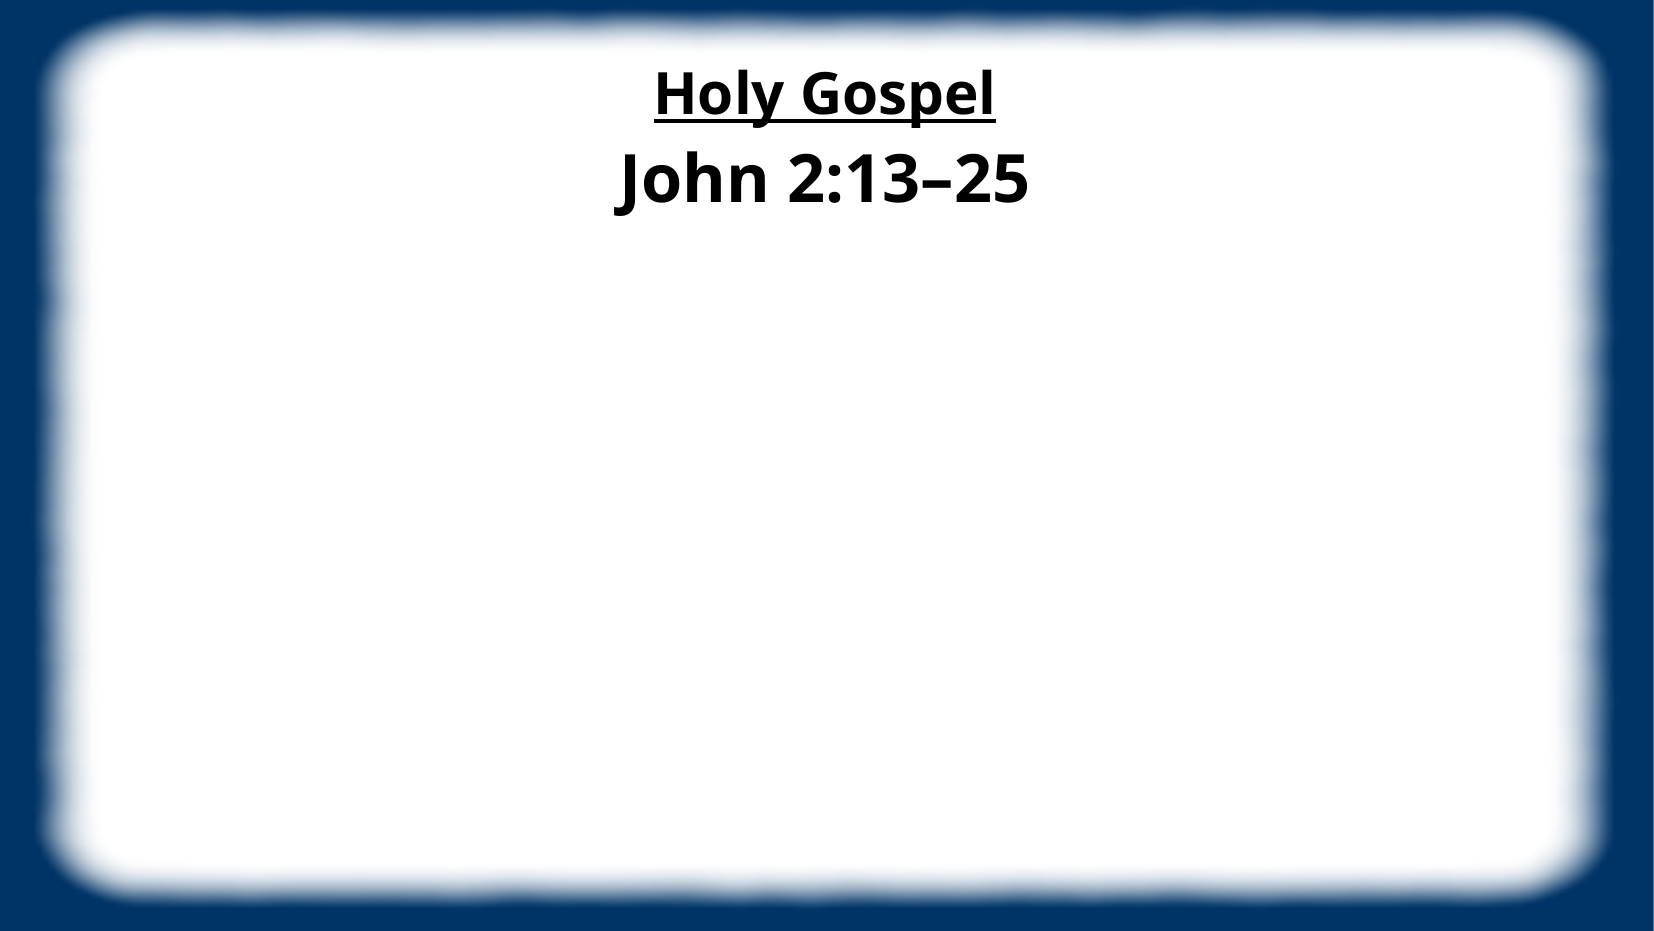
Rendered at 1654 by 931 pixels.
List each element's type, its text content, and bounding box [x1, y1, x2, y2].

text_box Holy Gospel John 2:13–25 [75, 45, 1576, 226]
picture [0, 0, 1654, 931]
